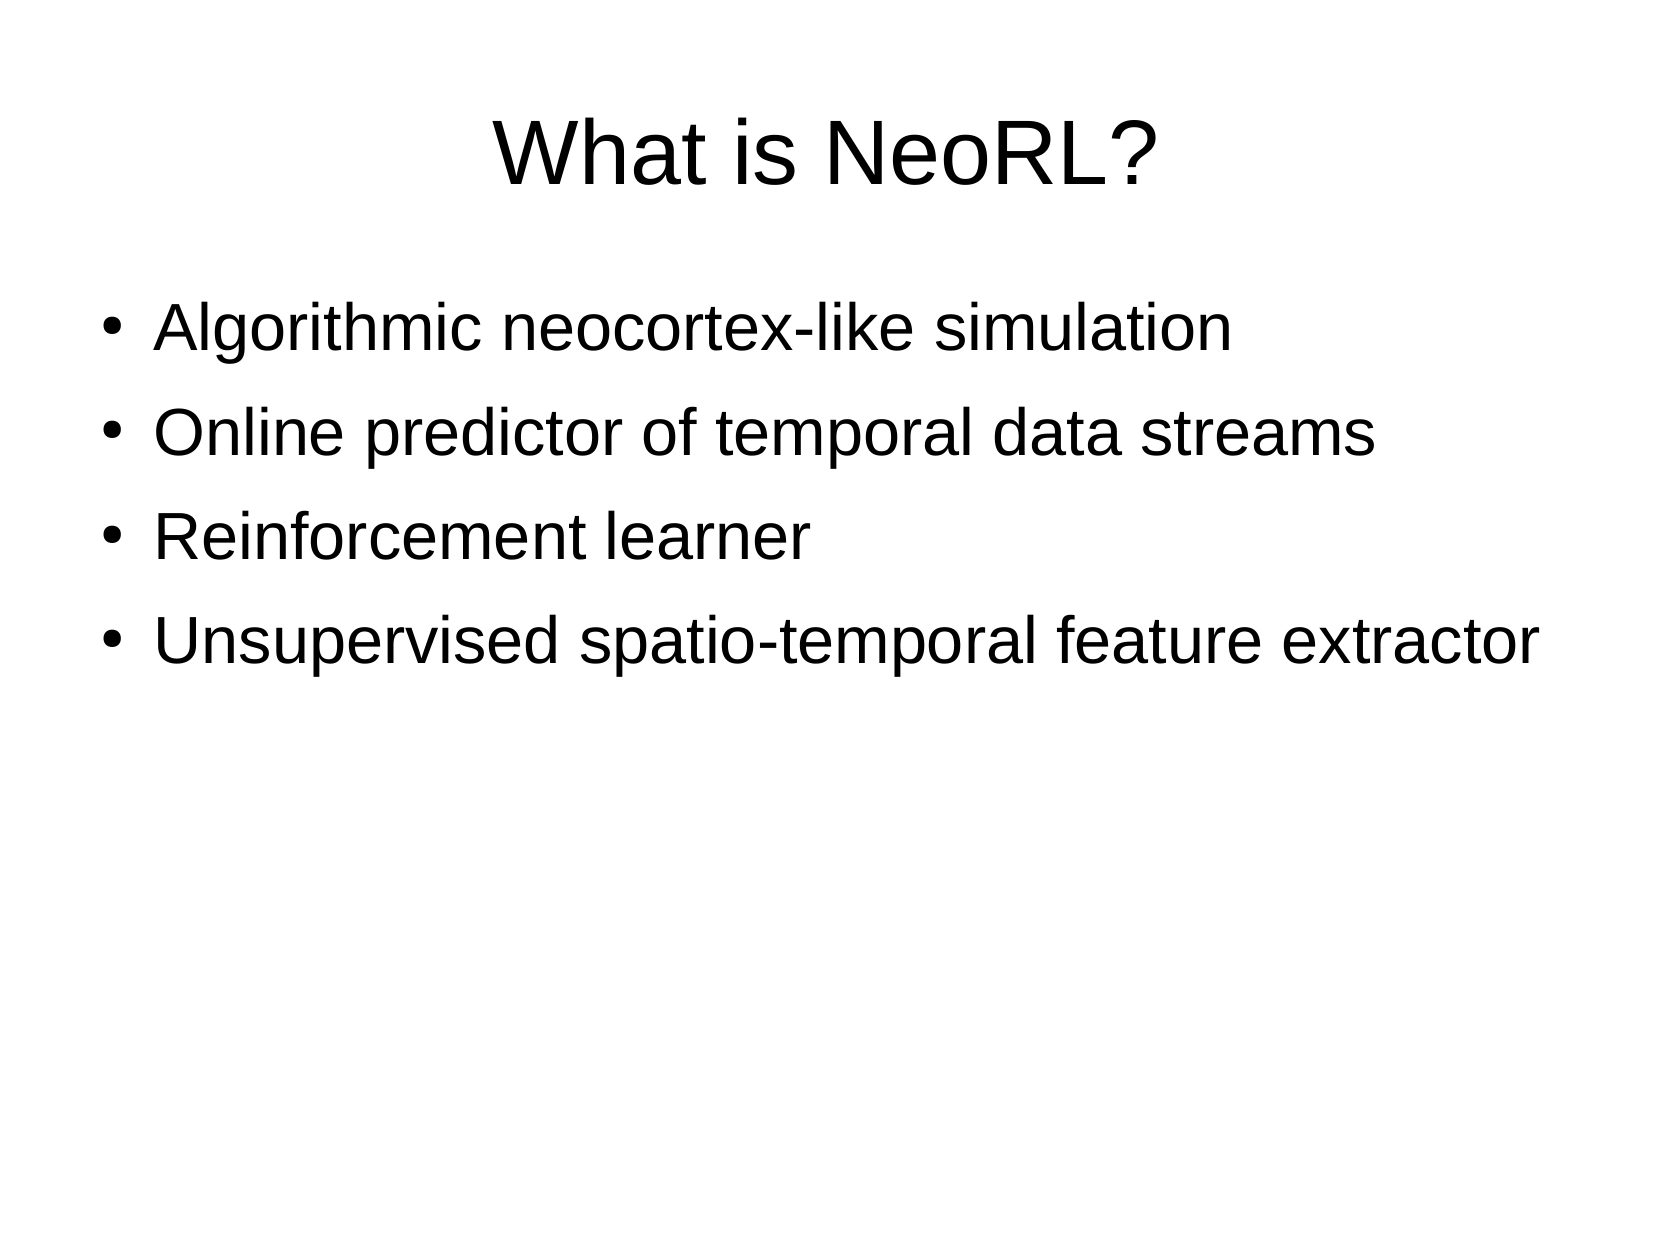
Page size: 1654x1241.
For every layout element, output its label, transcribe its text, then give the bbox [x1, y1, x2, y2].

list Algorithmic neocortex-like simulation Online predictor of temporal data streams Reinforcement learner Unsupervised spatio-temporal feature extractor [82, 290, 1571, 1109]
title What is NeoRL? [82, 49, 1571, 257]
